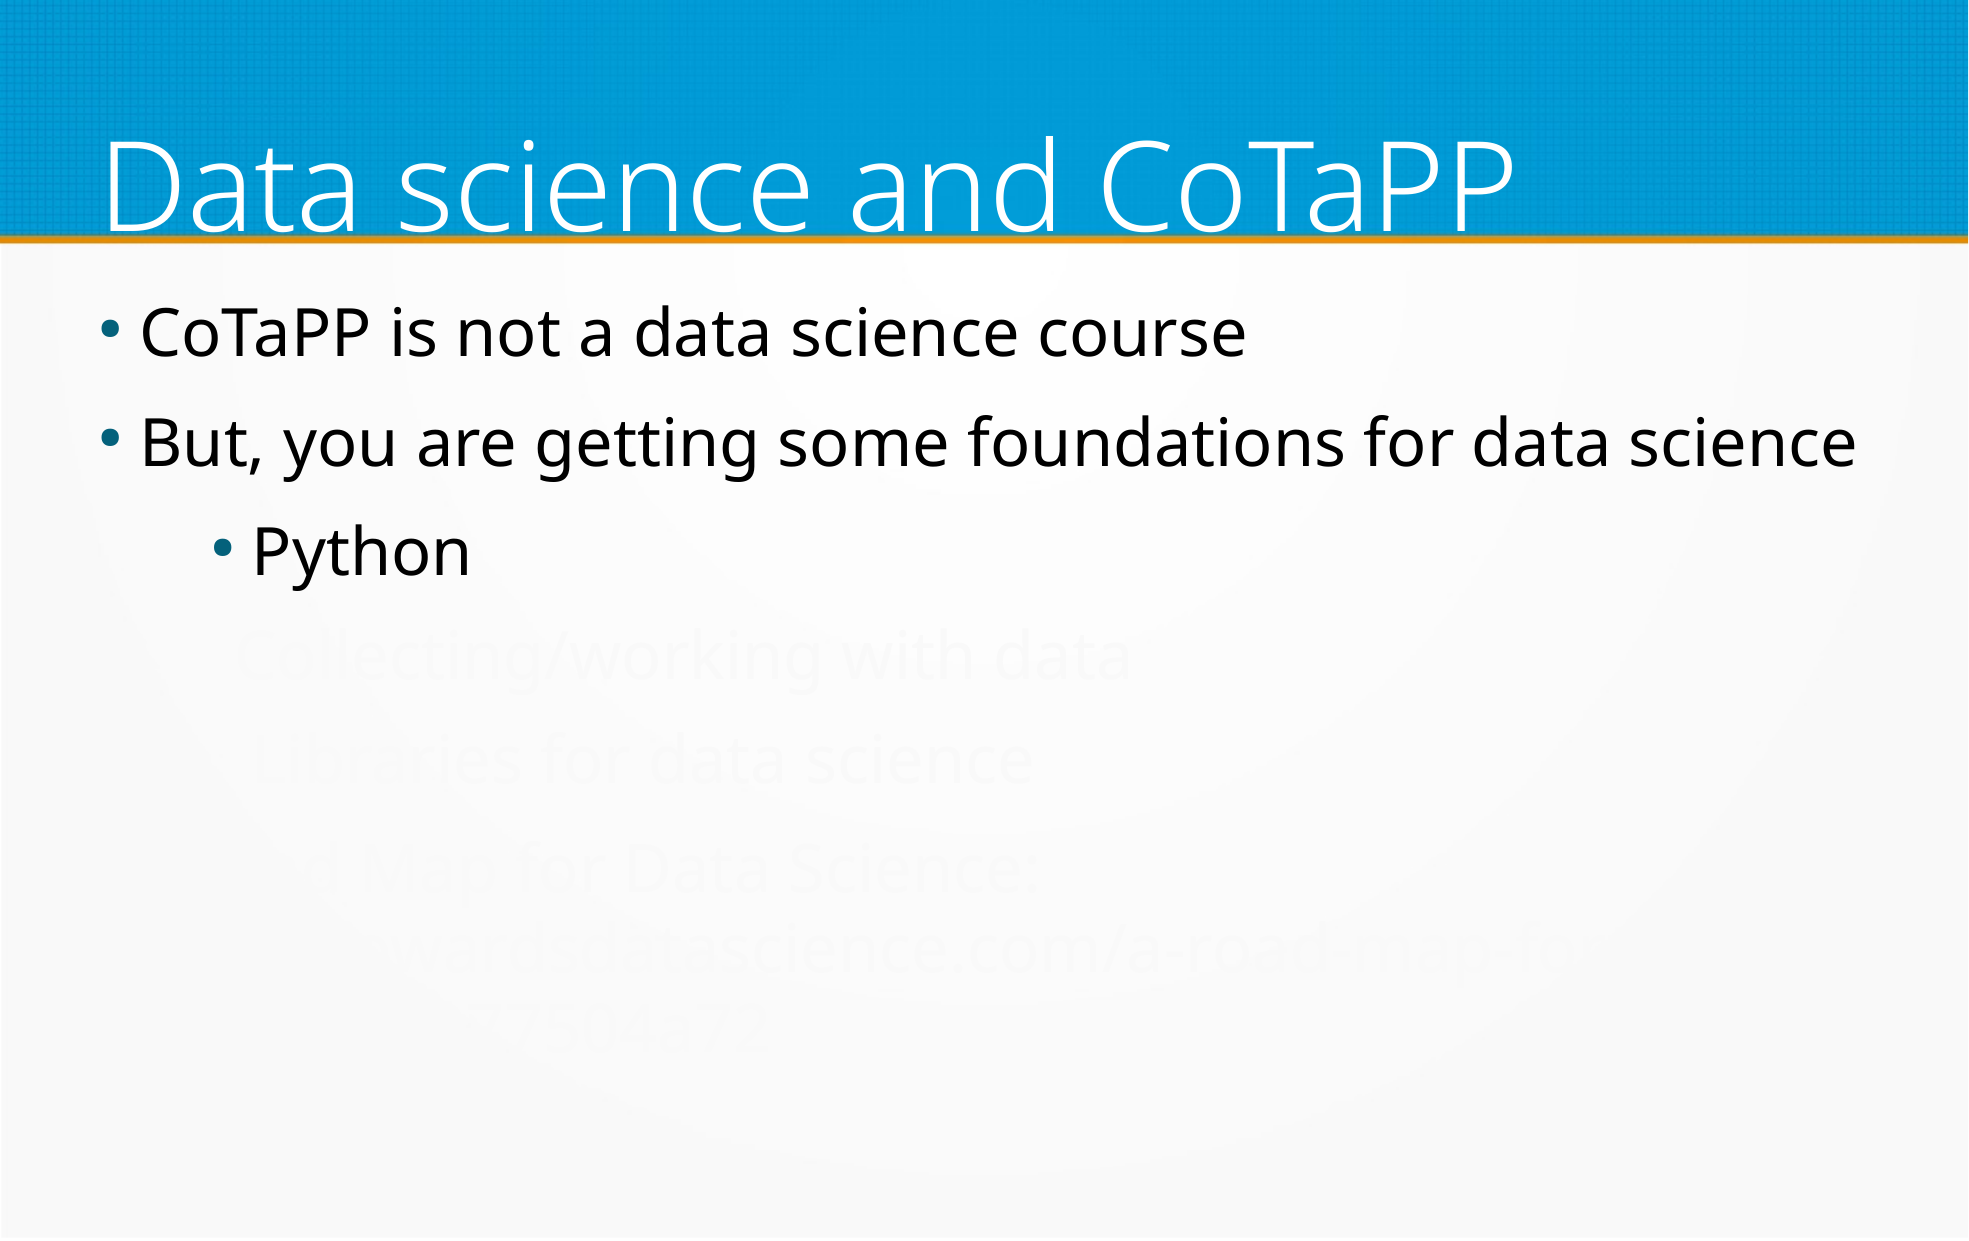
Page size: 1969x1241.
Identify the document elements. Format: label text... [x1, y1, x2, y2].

list CoTaPP is not a data science course But, you are getting some foundations for data science Python Collecting/working with data Libraries for data science A Road Map for Data Science: https://towardsdatascience.com/a-road-map-for-data-science-d1977504a72 [98, 290, 1870, 1156]
picture [0, 233, 1969, 1241]
title Data science and CoTaPP [98, 49, 1870, 257]
